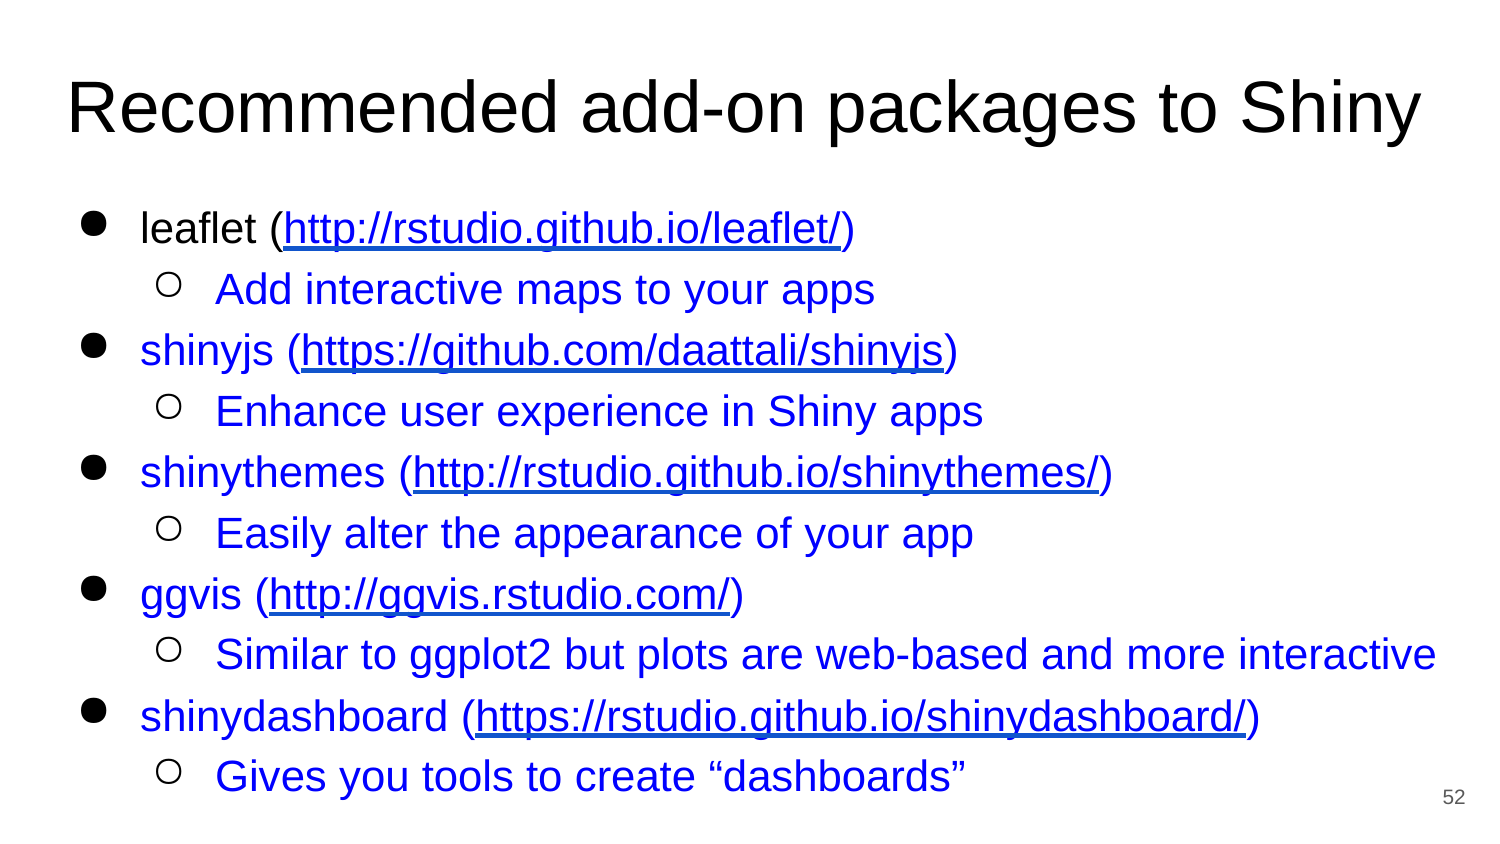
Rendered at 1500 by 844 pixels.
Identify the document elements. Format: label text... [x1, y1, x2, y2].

title Recommended add-on packages to Shiny [64, 57, 1426, 201]
slide_number <number> [1438, 783, 1470, 844]
text_box leaflet (http://rstudio.github.io/leaflet/) Add interactive maps to your apps shinyjs (https://github.com/daattali/shinyjs) Enhance user experience in Shiny apps shinythemes (http://rstudio.github.io/shinythemes/) Easily alter the appearance of your app ggvis (http://ggvis.rstudio.com/) Similar to ggplot2 but plots are web-based and more interactive shinydashboard (https://rstudio.github.io/shinydashboard/) Gives you tools to create “dashboards” [74, 189, 1442, 801]
